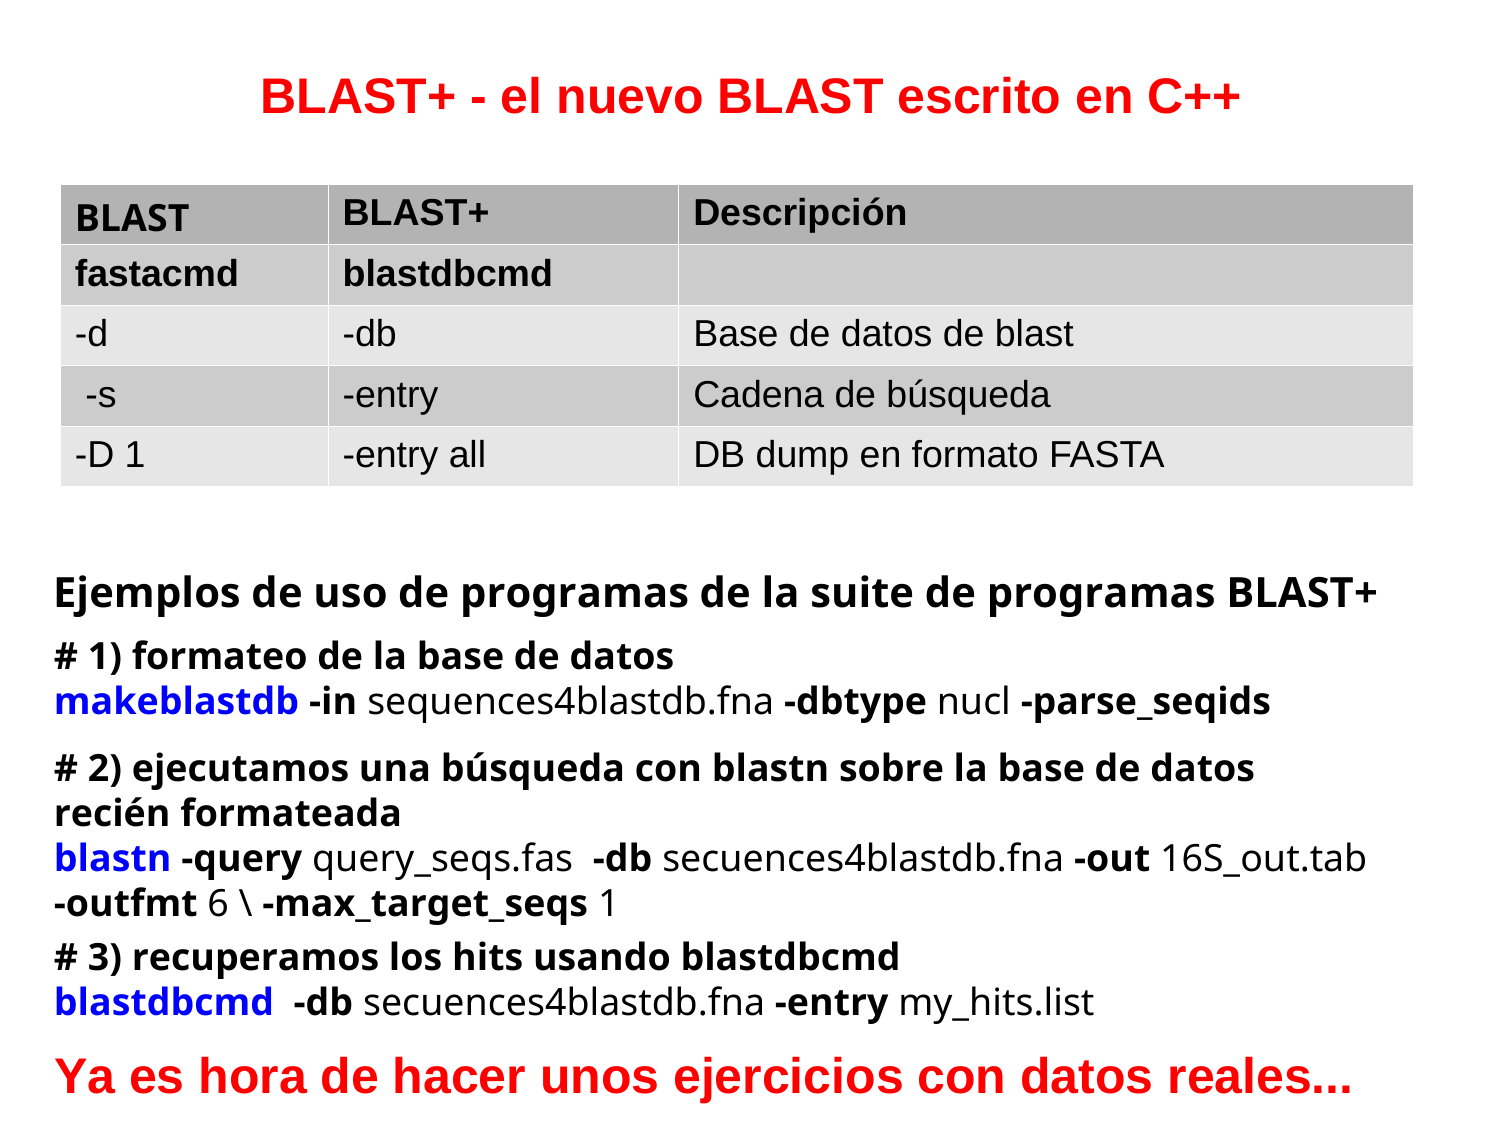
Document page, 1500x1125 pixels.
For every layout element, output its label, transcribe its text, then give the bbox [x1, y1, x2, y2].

table_cell -s [61, 366, 328, 426]
table_cell -entry [329, 366, 678, 426]
table_cell Base de datos de blast [679, 306, 1413, 365]
table_header BLAST [61, 185, 328, 244]
table_cell -d [61, 306, 328, 365]
table_cell Cadena de búsqueda [679, 366, 1413, 426]
table_cell blastdbcmd [329, 245, 678, 305]
table_cell -D 1 [61, 427, 328, 486]
table_cell -entry all [329, 427, 678, 486]
text_box # 1) formateo de la base de datos makeblastdb -in sequences4blastdb.fna -dbtype nucl -parse_seqids [39, 624, 1487, 730]
table_cell [679, 245, 1413, 305]
text_box Ya es hora de hacer unos ejercicios con datos reales... [39, 1035, 1429, 1111]
text_box # 2) ejecutamos una búsqueda con blastn sobre la base de datos recién formateada blastn -query query_seqs.fas -db secuences4blastdb.fna -out 16S_out.tab -outfmt 6 \ -max_target_seqs 1 [39, 736, 1395, 925]
table_header Descripción [679, 185, 1413, 244]
table_cell DB dump en formato FASTA [679, 427, 1413, 486]
table_cell fastacmd [61, 245, 328, 305]
text_box Ejemplos de uso de programas de la suite de programas BLAST+ [38, 558, 1336, 624]
title BLAST+ - el nuevo BLAST escrito en C++ [76, 0, 1427, 188]
table_cell -db [329, 306, 678, 365]
text_box # 3) recuperamos los hits usando blastdbcmd blastdbcmd -db secuences4blastdb.fna -entry my_hits.list [39, 925, 1395, 1031]
table_header BLAST+ [329, 185, 678, 244]
